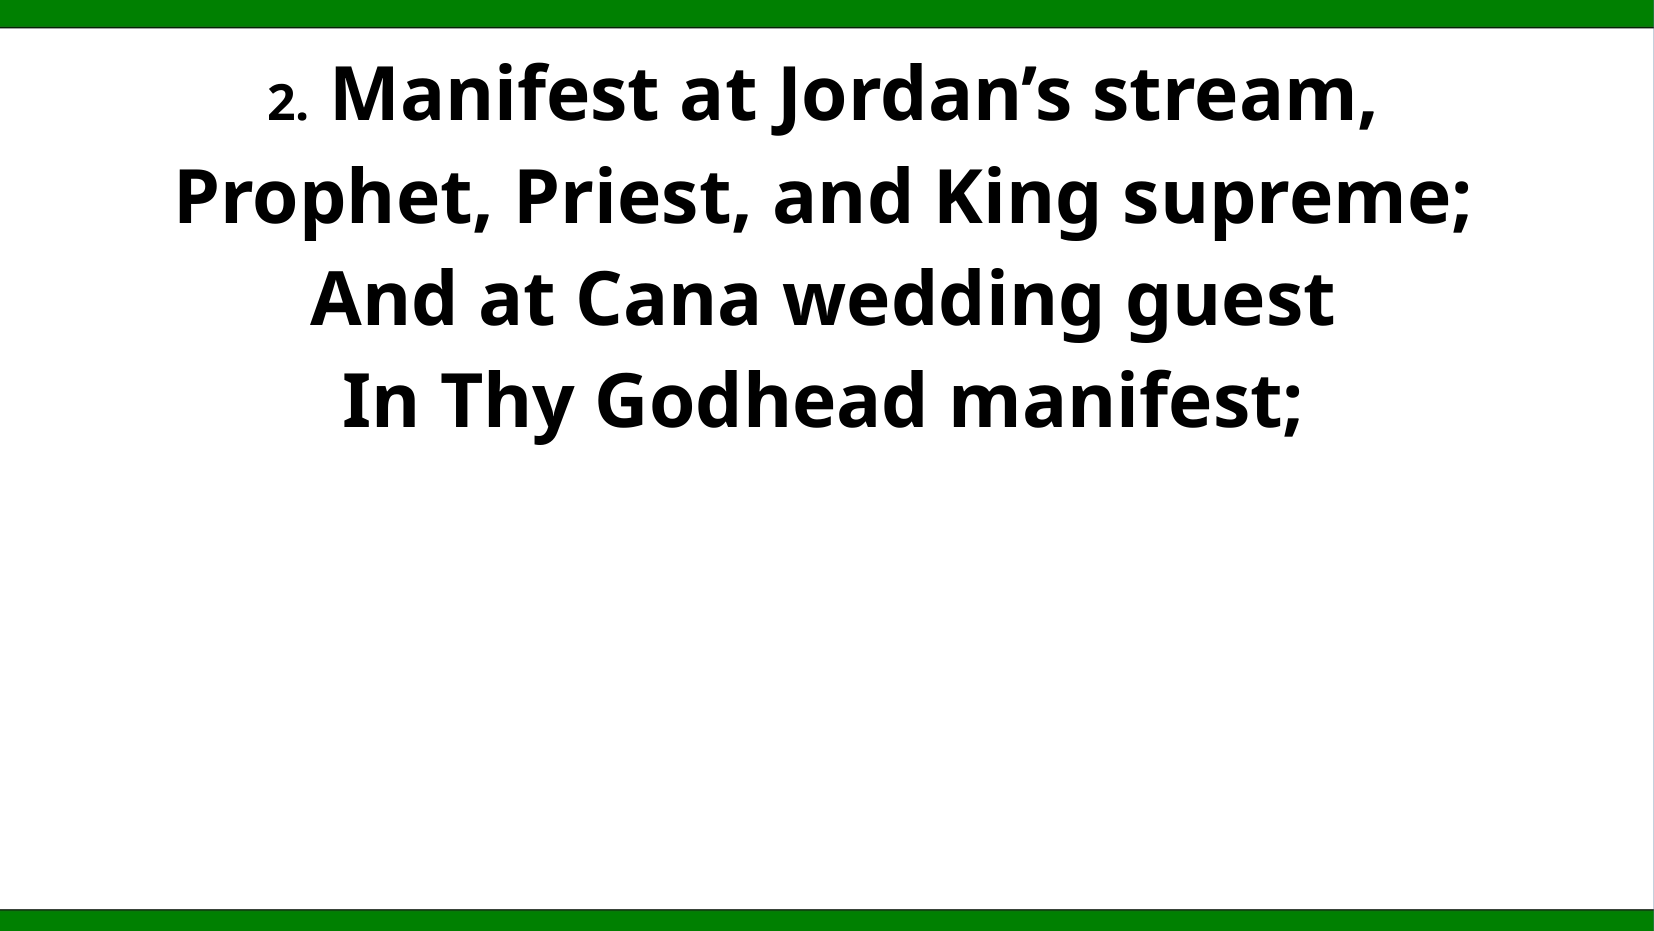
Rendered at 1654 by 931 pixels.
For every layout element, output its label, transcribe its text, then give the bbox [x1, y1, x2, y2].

text_box 2. Manifest at Jordan’s stream, Prophet, Priest, and King supreme; And at Cana wedding guest In Thy Godhead manifest; [88, 33, 1559, 448]
picture [0, 0, 1654, 931]
